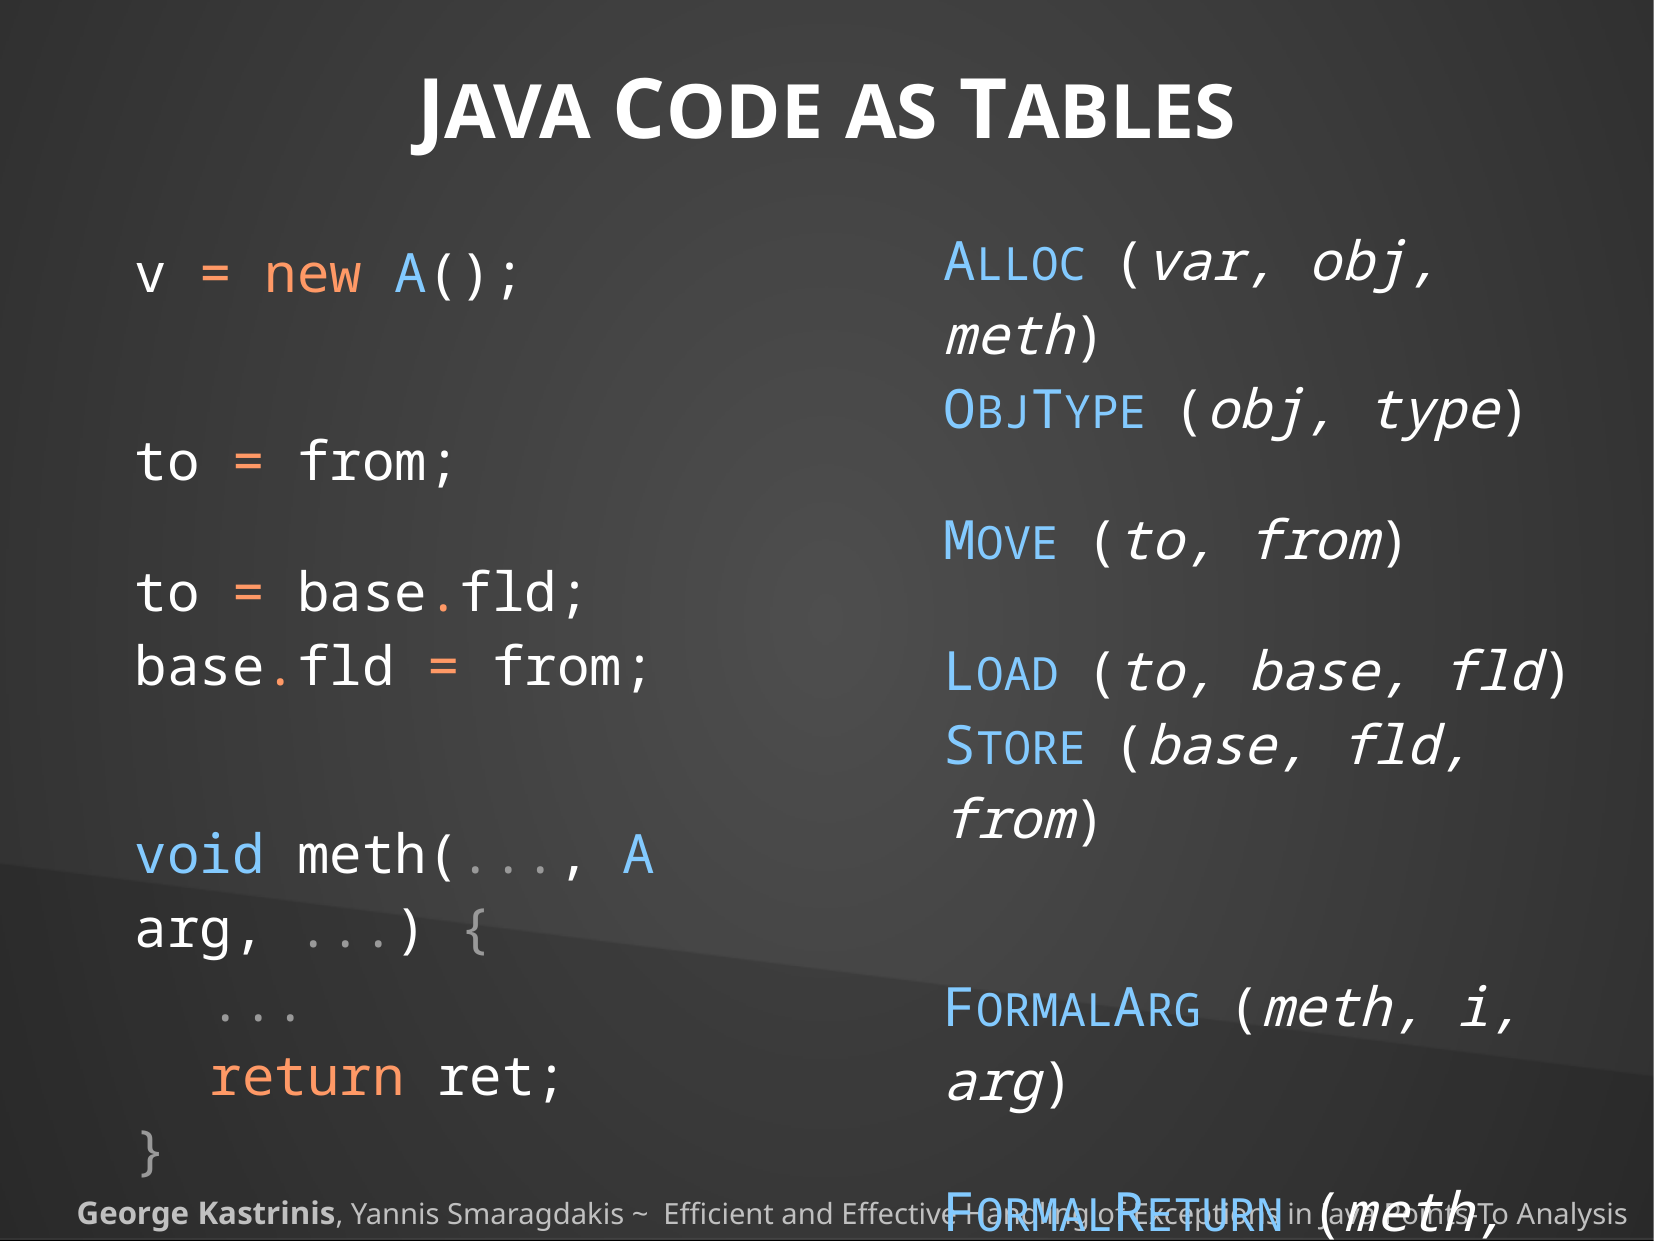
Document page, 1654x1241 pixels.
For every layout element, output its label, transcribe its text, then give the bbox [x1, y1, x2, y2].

text_box JAVA CODE AS TABLES [210, 41, 1444, 151]
text_box ALLOC (var, obj, meth) OBJTYPE (obj, type) MOVE (to, from) LOAD (to, base, fld) STORE (base, fld, from) FORMALARG (meth, i, arg) FORMALRETURN (meth, ret) VCALL (base, sig, invo) [929, 215, 1591, 1046]
picture [0, 0, 1654, 1241]
text_box v = new A(); to = from; to = base.fld; base.fld = from; void meth(..., A arg, ...) { ... return ret; } base.sig(...); [120, 227, 916, 1023]
